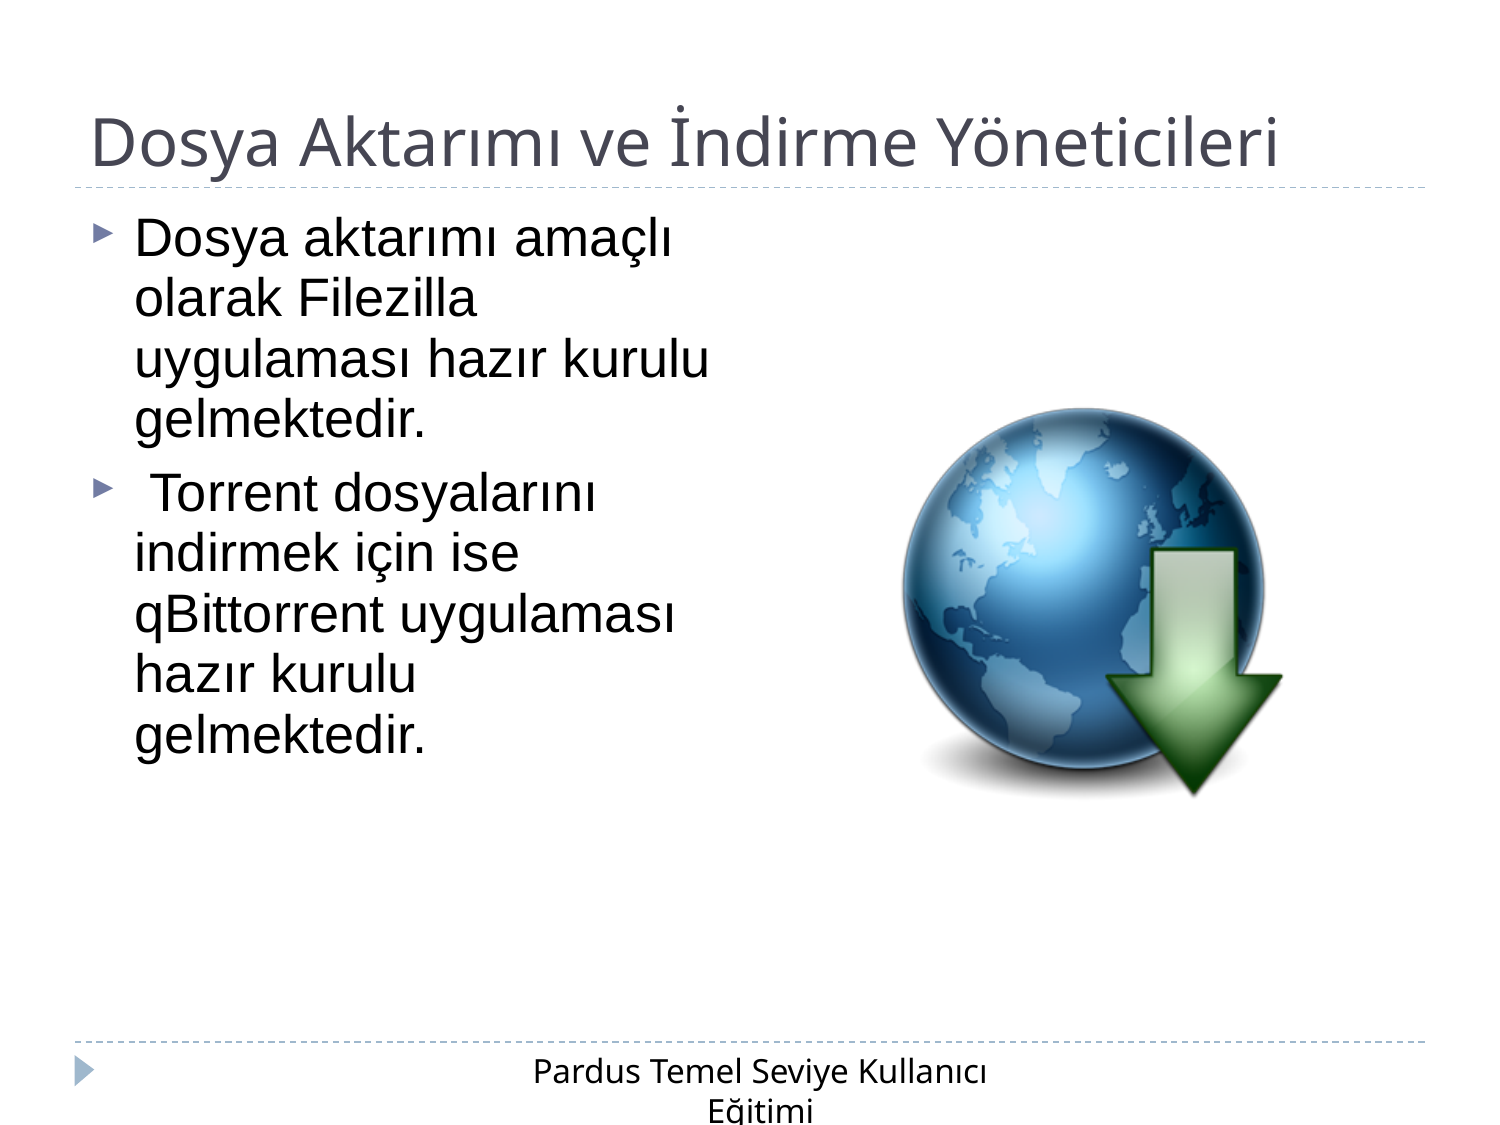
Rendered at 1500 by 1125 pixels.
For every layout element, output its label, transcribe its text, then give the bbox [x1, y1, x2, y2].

title Dosya Aktarımı ve İndirme Yöneticileri [75, 37, 1425, 188]
picture [891, 404, 1292, 805]
list Dosya aktarımı amaçlı olarak Filezilla uygulaması hazır kurulu gelmektedir. Torrent dosyalarını indirmek için ise qBittorrent uygulaması hazır kurulu gelmektedir. [75, 200, 738, 1010]
